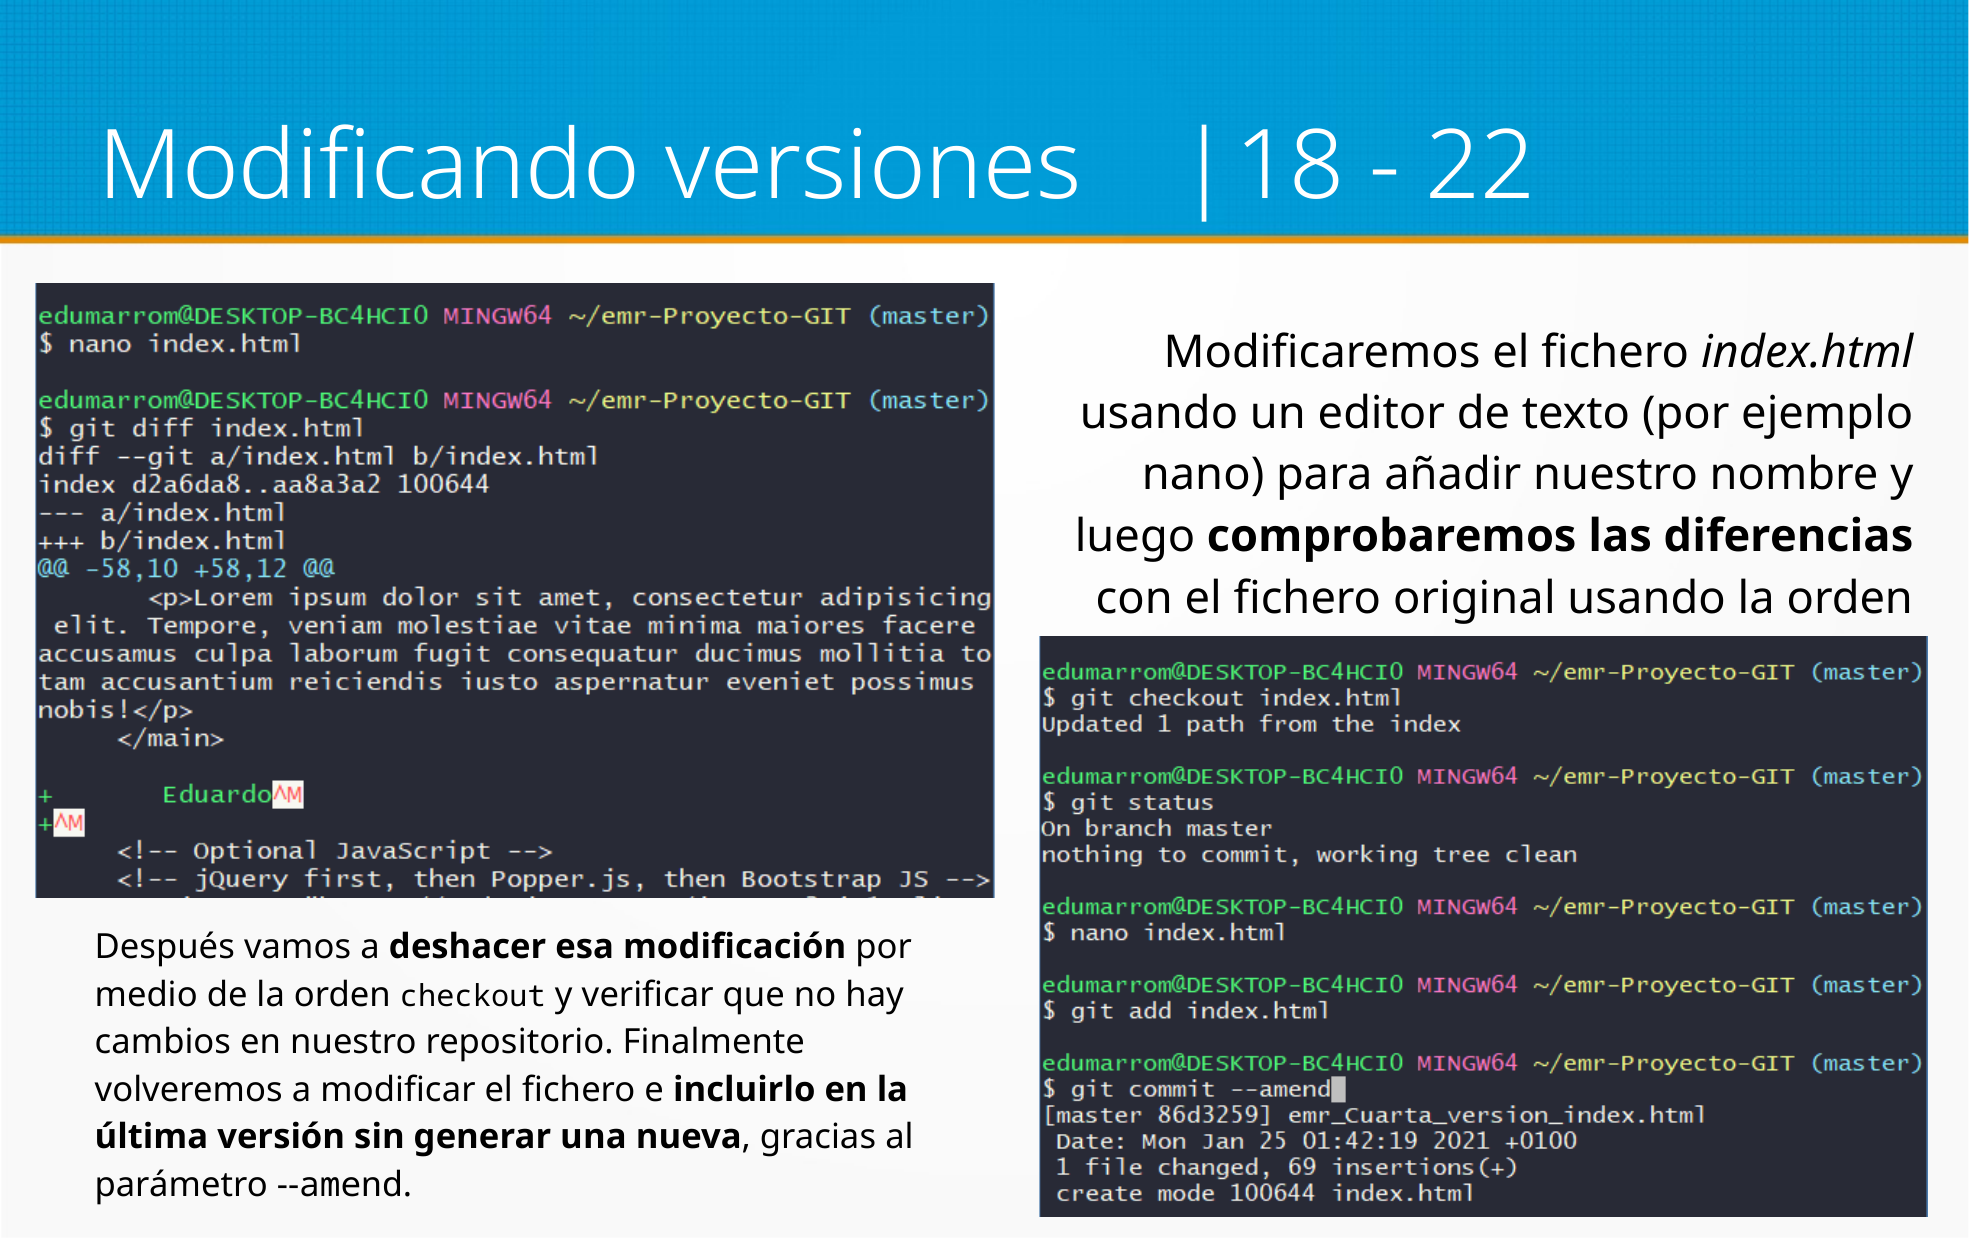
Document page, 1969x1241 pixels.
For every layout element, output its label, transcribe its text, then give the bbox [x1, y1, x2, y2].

list Modificaremos el fichero index.html usando un editor de texto (por ejemplo nano) para añadir nuestro nombre y luego comprobaremos las diferencias con el fichero original usando la orden diff. [1051, 318, 1914, 636]
list Después vamos a deshacer esa modificación por medio de la orden checkout y verificar que no hay cambios en nuestro repositorio. Finalmente volveremos a modificar el fichero e incluirlo en la última versión sin generar una nueva, gracias al parámetro --amend. [94, 921, 945, 1217]
title Modificando versiones | 18 - 22 [98, 19, 1870, 227]
picture [0, 233, 1969, 1241]
